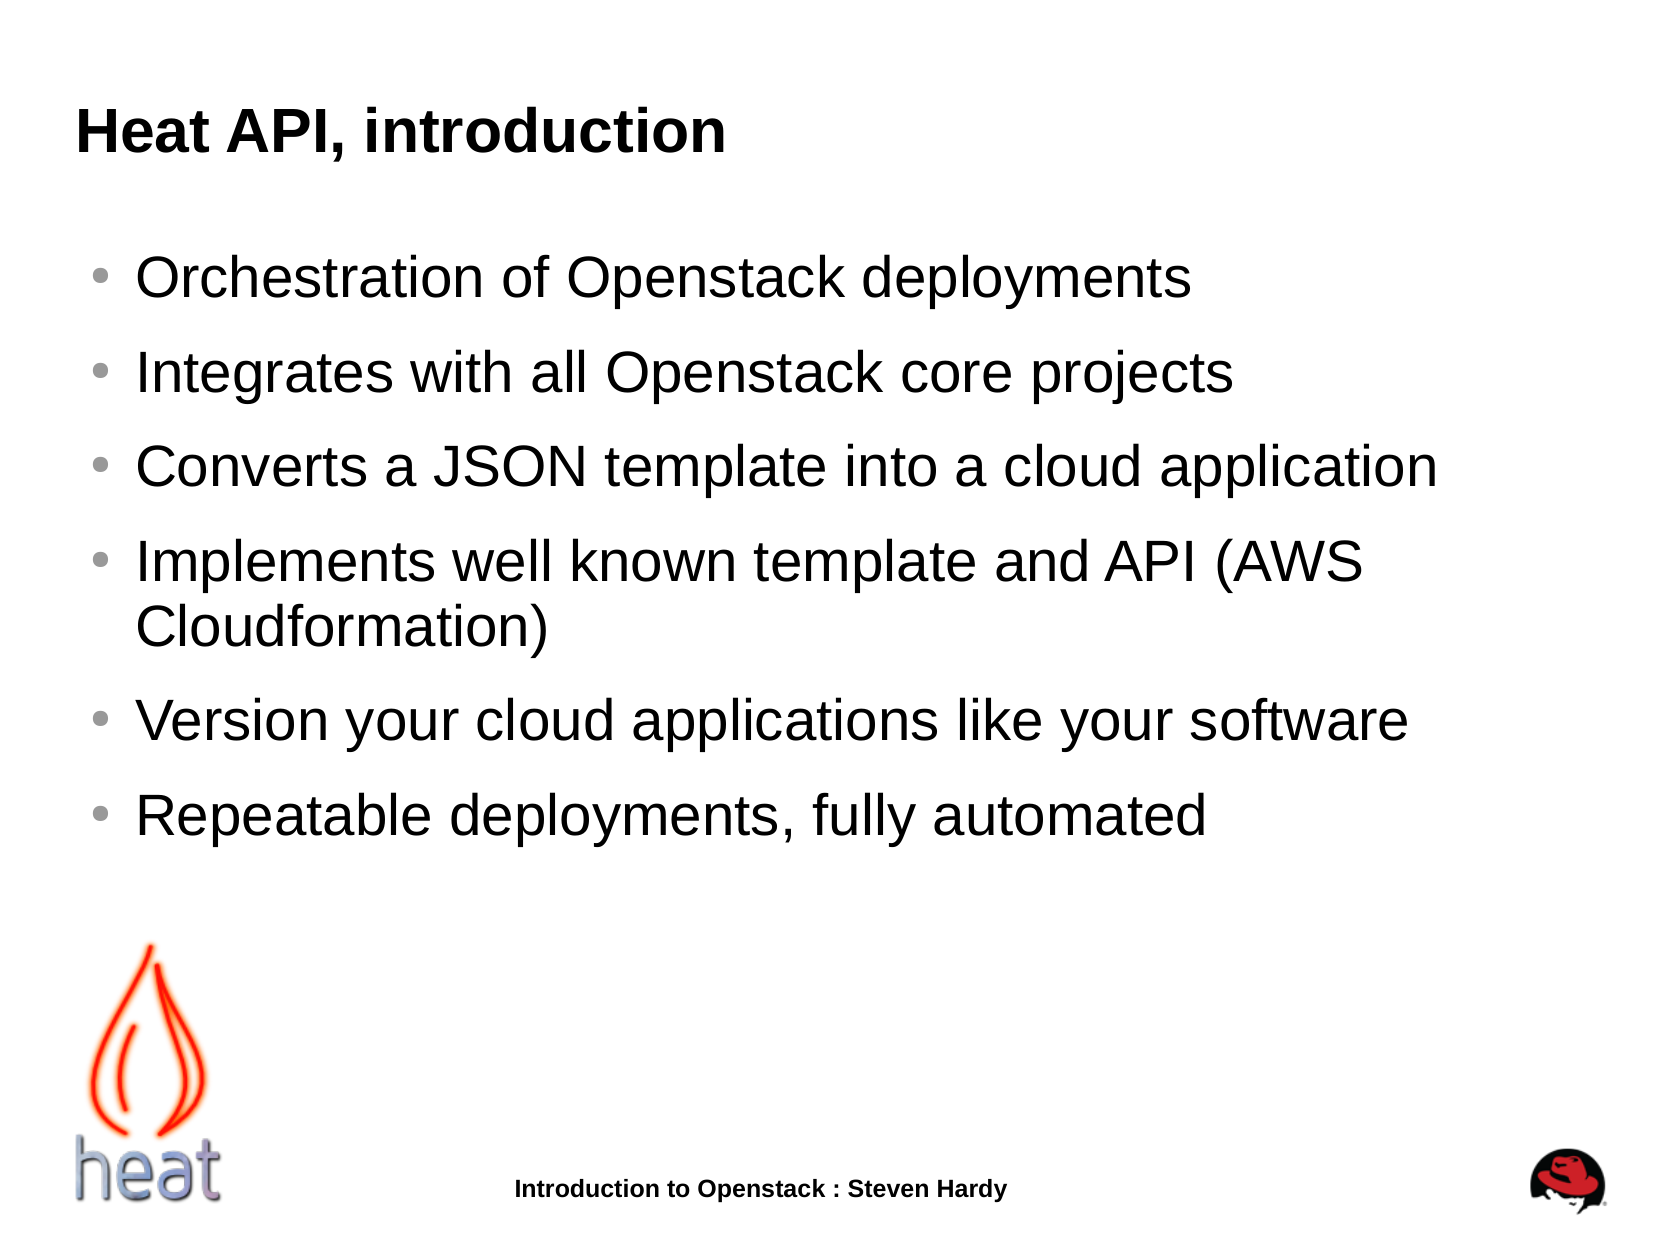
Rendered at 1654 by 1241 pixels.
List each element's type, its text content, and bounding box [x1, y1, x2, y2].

picture [1529, 1146, 1613, 1224]
list Orchestration of Openstack deployments Integrates with all Openstack core projects Converts a JSON template into a cloud application Implements well known template and API (AWS Cloudformation) Version your cloud applications like your software Repeatable deployments, fully automated [75, 244, 1564, 848]
title Heat API, introduction [75, 37, 1564, 226]
picture [75, 937, 223, 1204]
